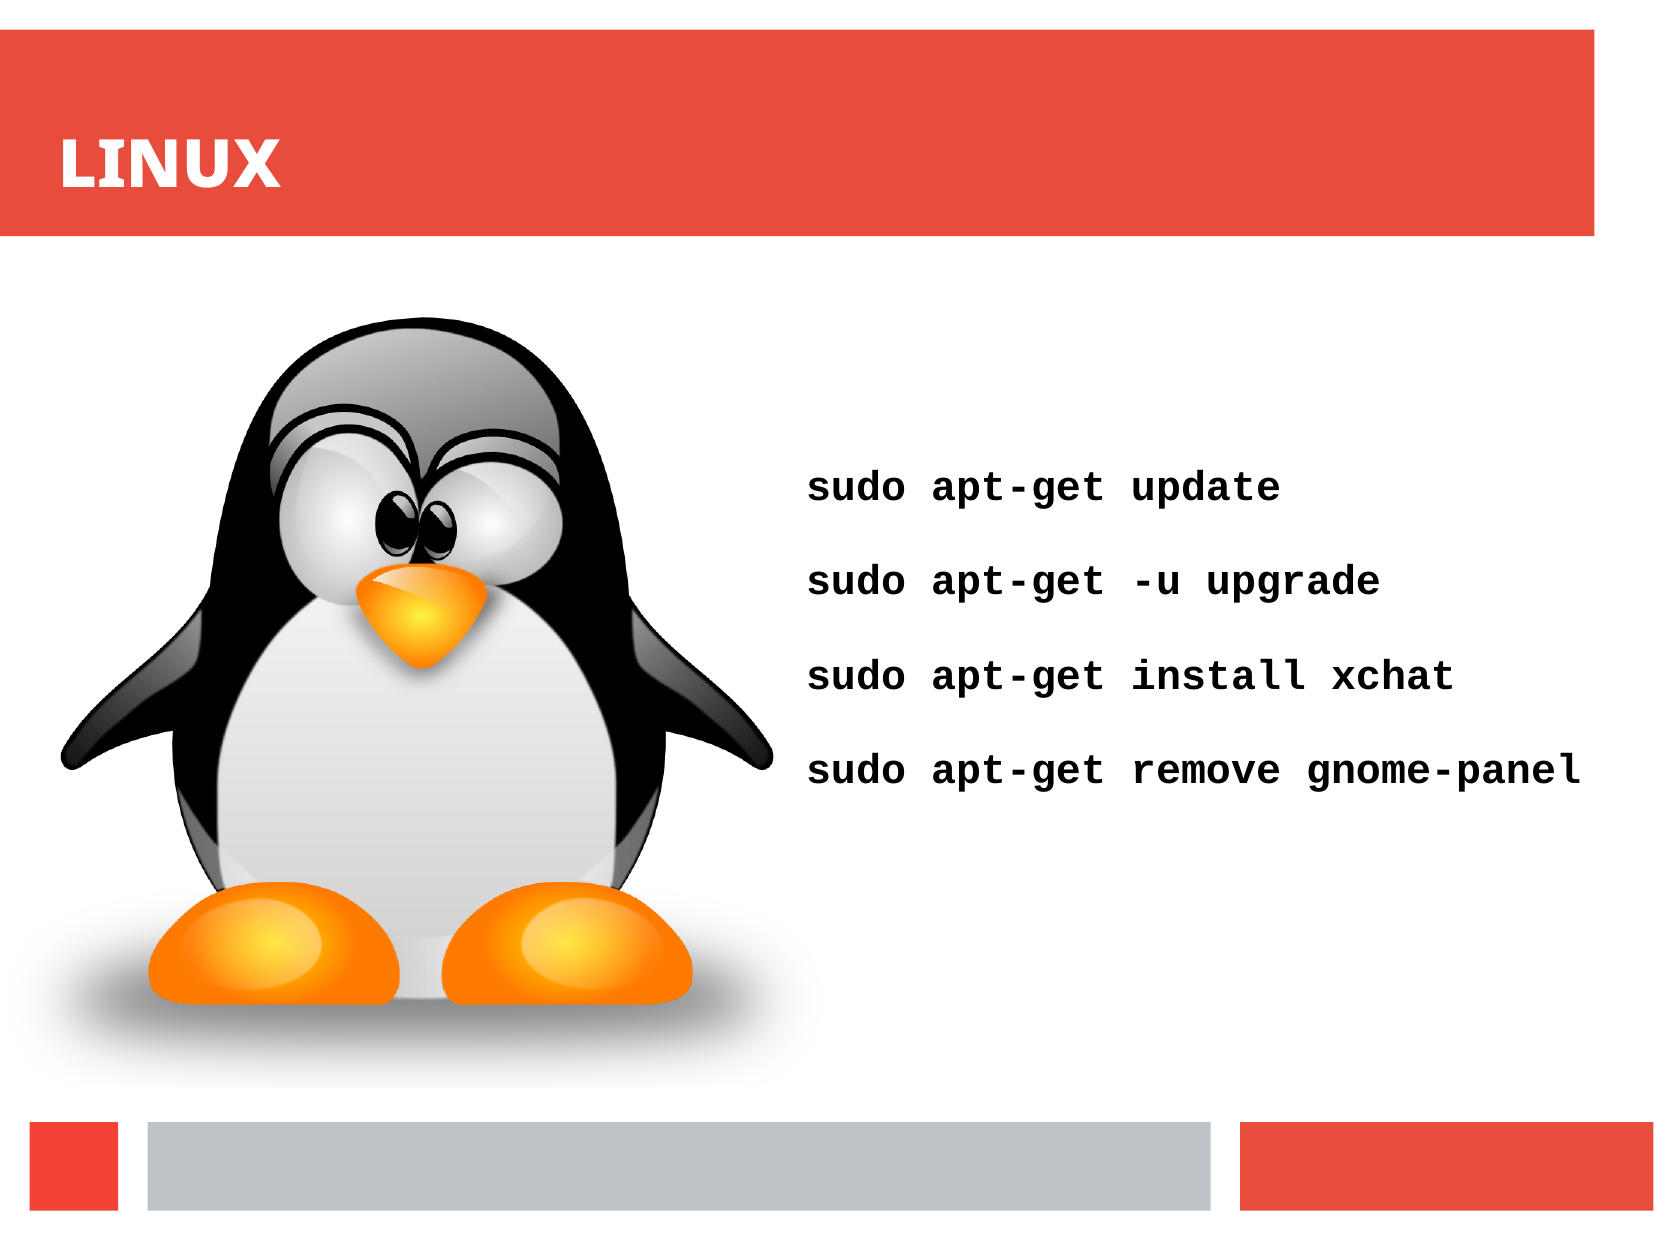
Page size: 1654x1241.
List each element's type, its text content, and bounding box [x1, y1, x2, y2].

title LINUX [59, 59, 1595, 207]
text_box sudo apt-get update sudo apt-get -u upgrade sudo apt-get install xchat sudo apt-get remove gnome-panel [791, 434, 1619, 1004]
picture [0, 295, 833, 1087]
